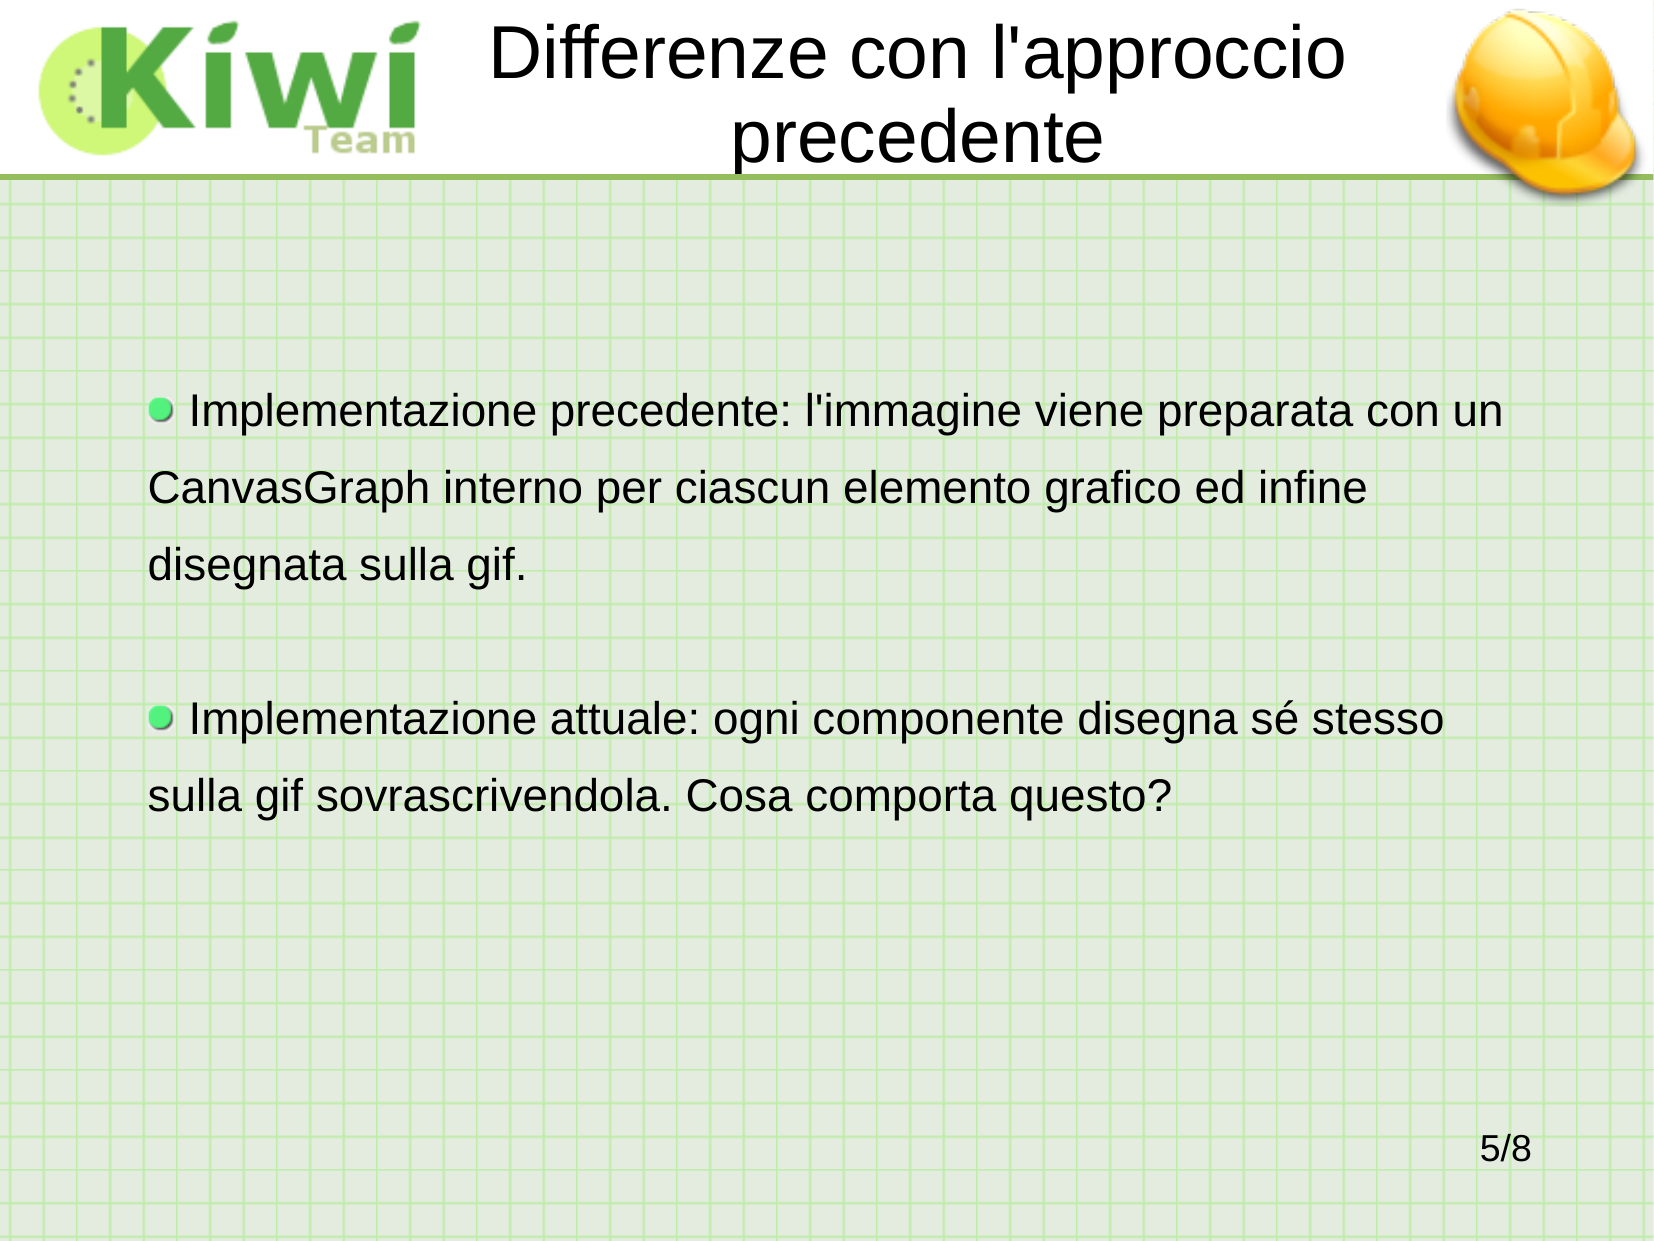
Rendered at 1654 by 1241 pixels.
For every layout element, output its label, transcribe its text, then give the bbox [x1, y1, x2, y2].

text_box [0, 0, 1446, 174]
picture [29, 7, 438, 166]
text_box 5/8 [1446, 1115, 1565, 1182]
text_box Implementazione precedente: l'immagine viene preparata con un CanvasGraph interno per ciascun elemento grafico ed infine disegnata sulla gif. Implementazione attuale: ogni componente disegna sé stesso sulla gif sovrascrivendola. Cosa comporta questo? [147, 265, 1536, 915]
picture [0, 0, 1654, 1241]
title Differenze con l'approccio precedente [416, 10, 1421, 174]
